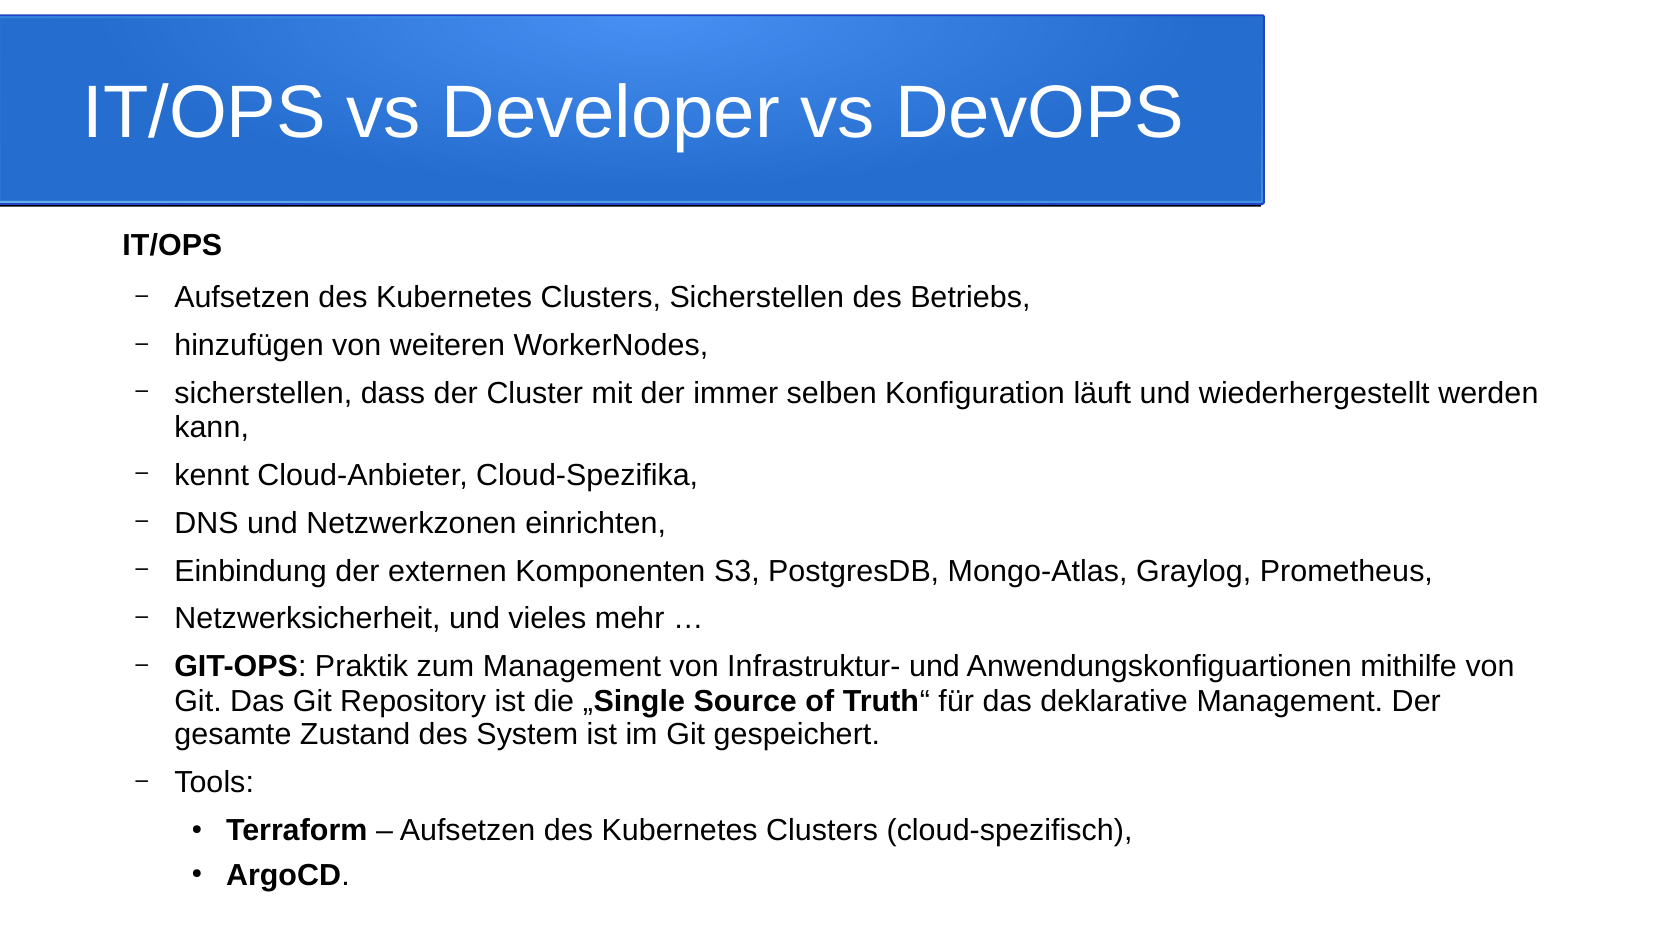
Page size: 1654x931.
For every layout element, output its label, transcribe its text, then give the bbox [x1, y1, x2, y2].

title IT/OPS vs Developer vs DevOPS [82, 35, 1235, 189]
list IT/OPS Aufsetzen des Kubernetes Clusters, Sicherstellen des Betriebs, hinzufügen von weiteren WorkerNodes, sicherstellen, dass der Cluster mit der immer selben Konfiguration läuft und wiederhergestellt werden kann, kennt Cloud-Anbieter, Cloud-Spezifika, DNS und Netzwerkzonen einrichten, Einbindung der externen Komponenten S3, PostgresDB, Mongo-Atlas, Graylog, Prometheus, Netzwerksicherheit, und vieles mehr … GIT-OPS: Praktik zum Management von Infrastruktur- und Anwendungskonfiguartionen mithilfe von Git. Das Git Repository ist die „Single Source of Truth“ für das deklarative Management. Der gesamte Zustand des System ist im Git gespeichert. Tools: Terraform – Aufsetzen des Kubernetes Clusters (cloud-spezifisch), ArgoCD. [70, 228, 1560, 898]
